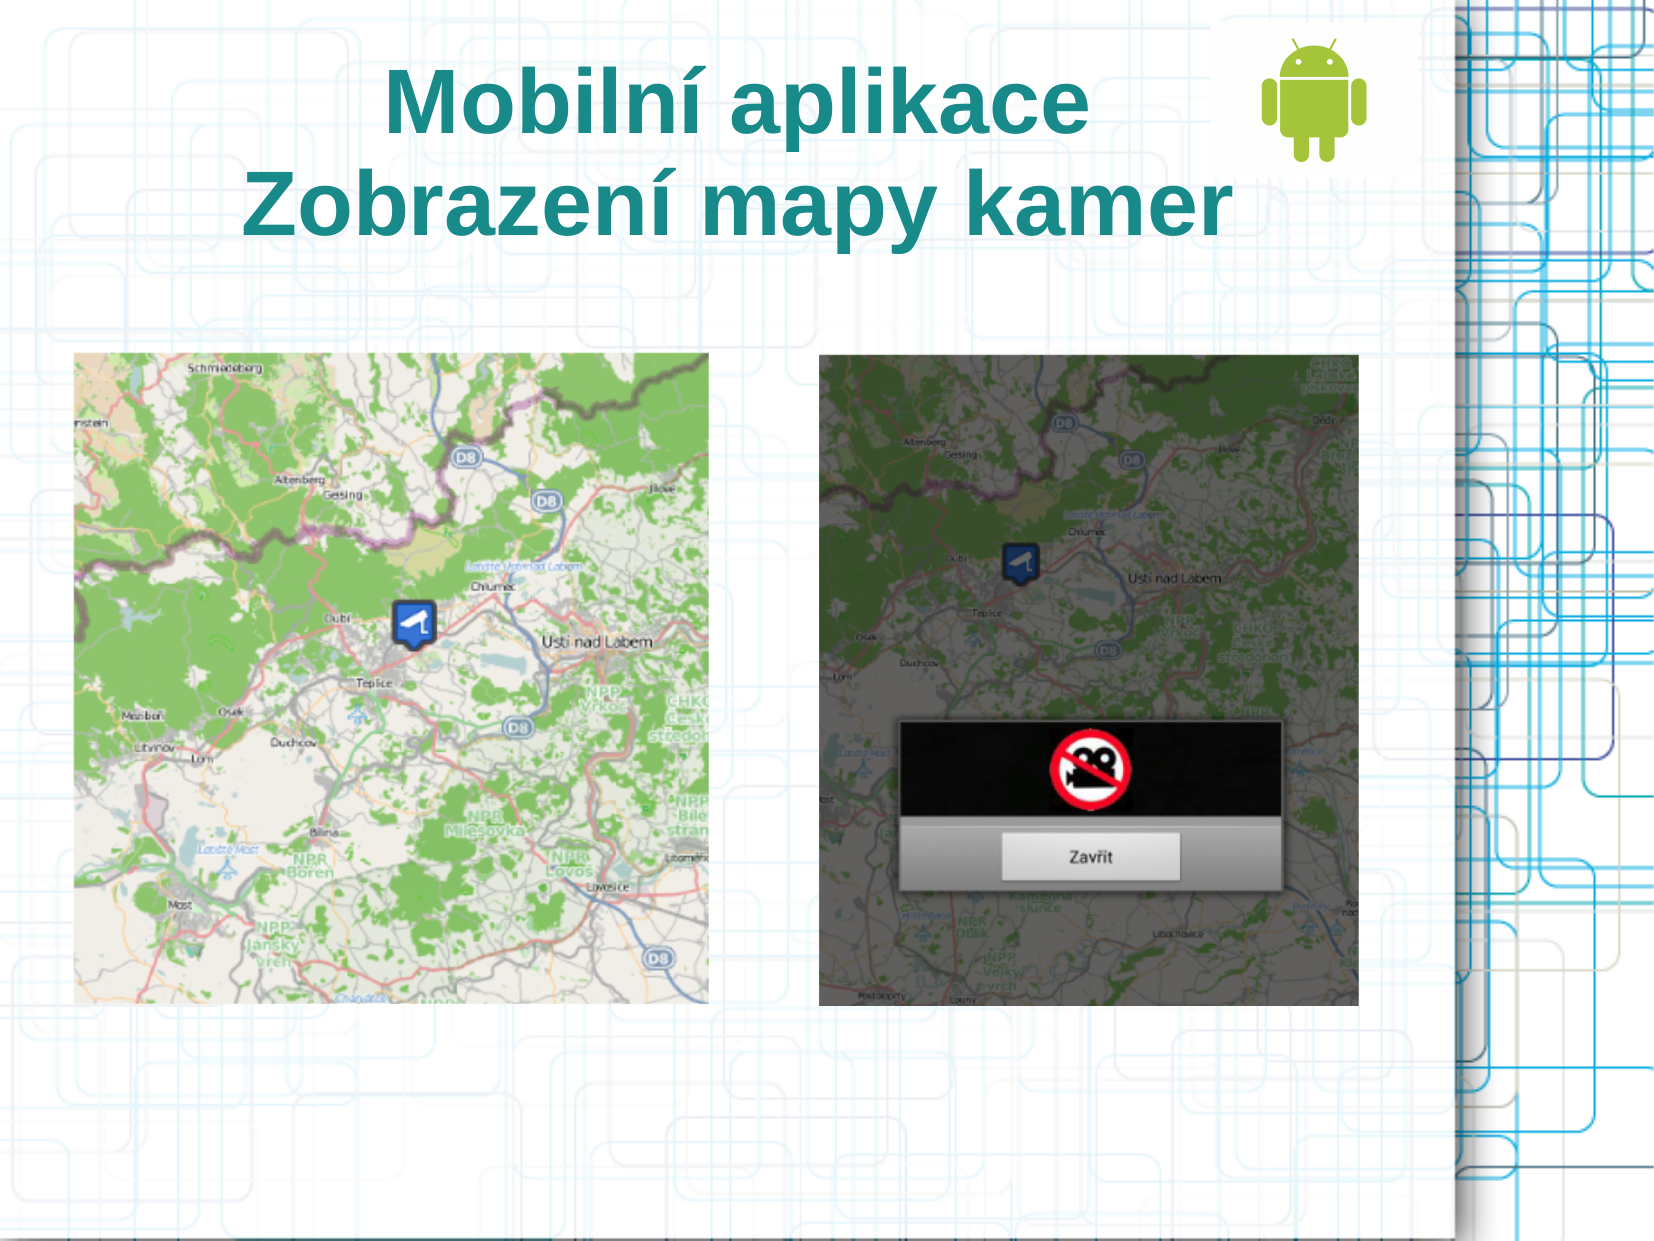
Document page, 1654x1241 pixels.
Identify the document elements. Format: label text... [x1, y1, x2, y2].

picture [0, 0, 1654, 1241]
title Mobilní aplikace Zobrazení mapy kamer [59, 49, 1418, 257]
